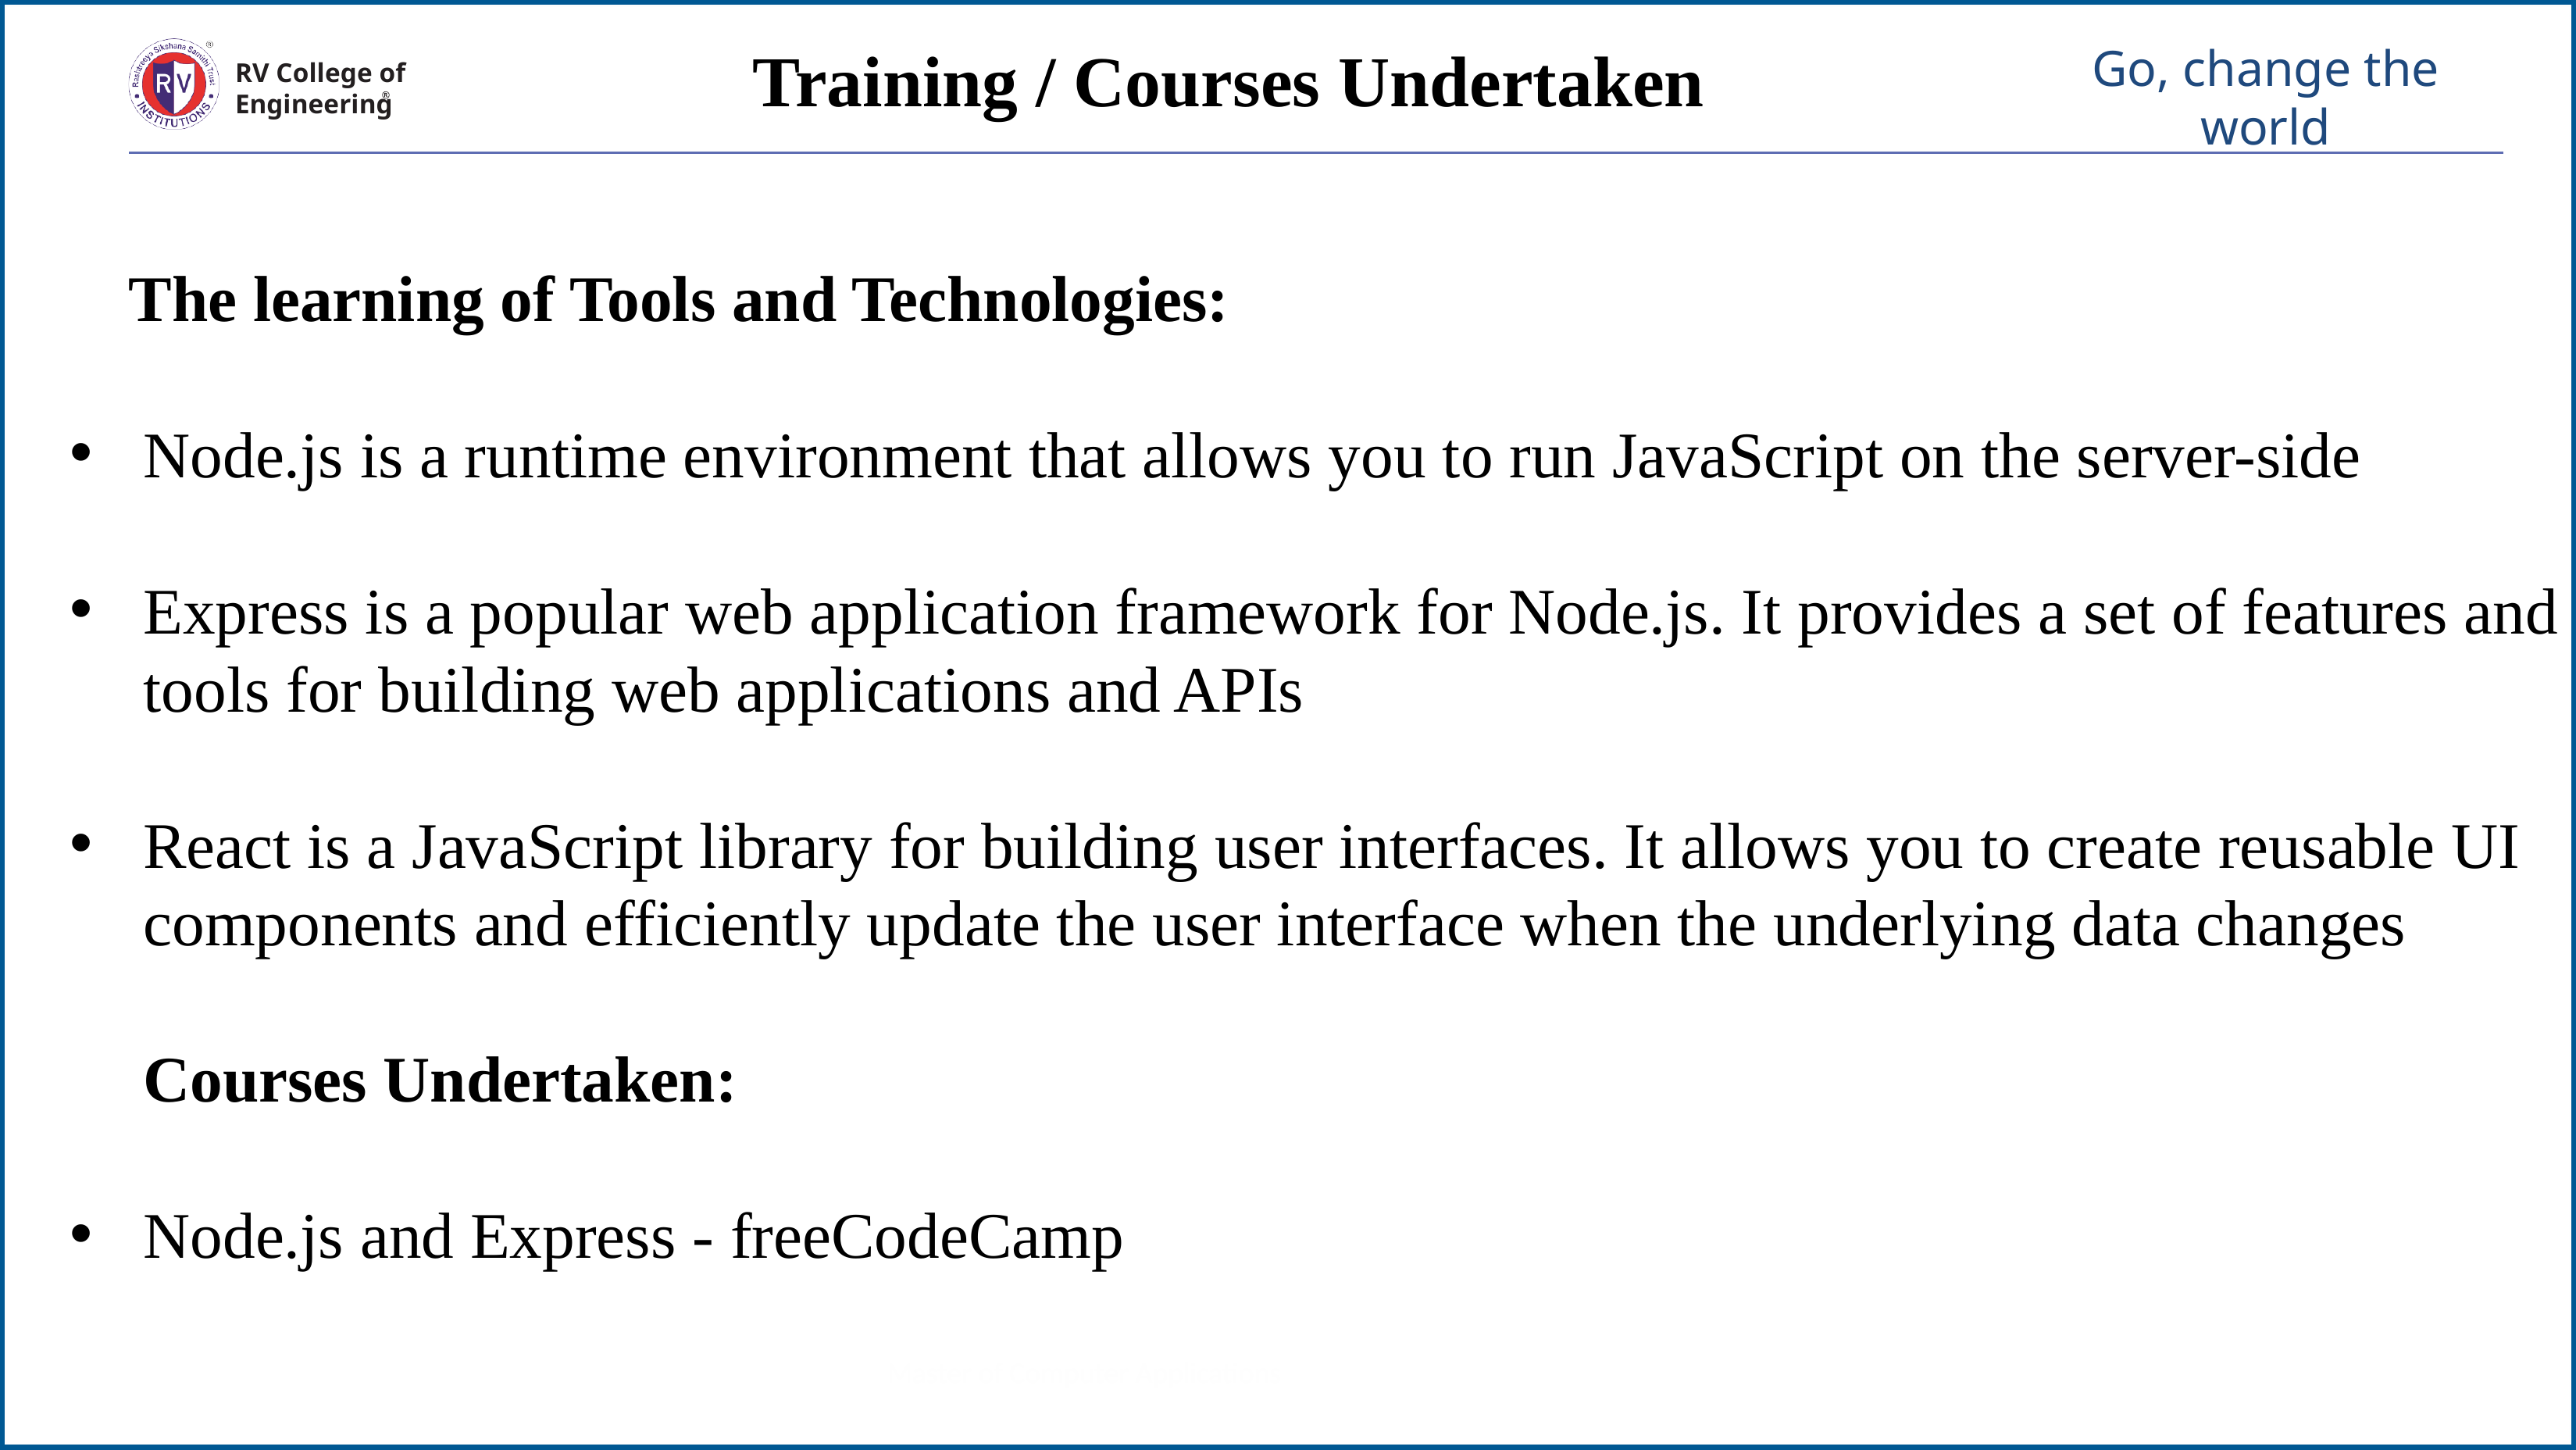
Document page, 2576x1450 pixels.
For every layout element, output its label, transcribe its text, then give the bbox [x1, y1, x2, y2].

text_box The learning of Tools and Technologies: Node.js is a runtime environment that allows you to run JavaScript on the server-side Express is a popular web application framework for Node.js. It provides a set of features and tools for building web applications and APIs React is a JavaScript library for building user interfaces. It allows you to create reusable UI components and efficiently update the user interface when the underlying data changes Courses Undertaken: Node.js and Express - freeCodeCamp [0, 0, 2576, 1450]
title Go, change the world [2029, 38, 2502, 139]
text_box RV College of Engineering [233, 55, 439, 119]
text_box Training / Courses Undertaken [648, 37, 1811, 120]
text_box [128, 38, 219, 130]
